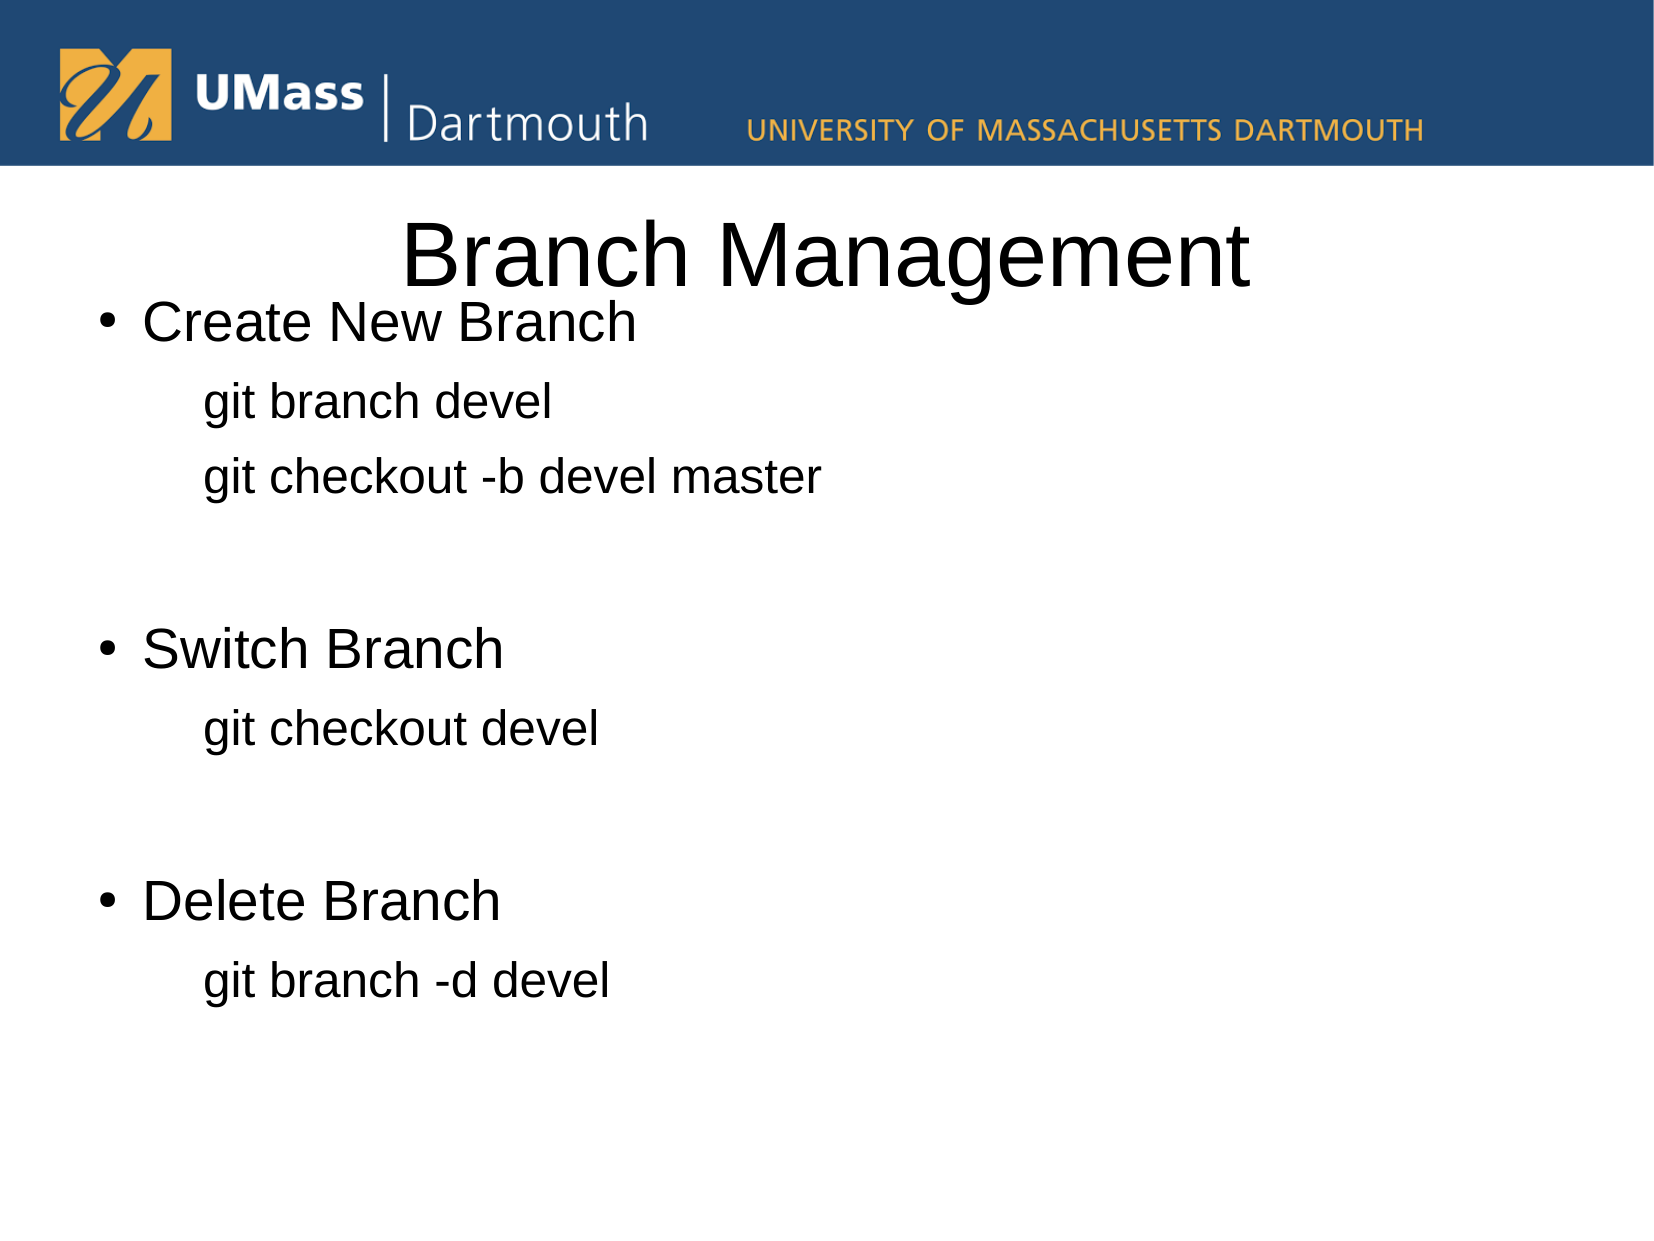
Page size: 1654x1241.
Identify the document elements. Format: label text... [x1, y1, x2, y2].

title Branch Management [82, 180, 1571, 290]
picture [0, 0, 1654, 166]
list Create New Branch git branch devel git checkout -b devel master Switch Branch git checkout devel Delete Branch git branch -d devel [82, 290, 1571, 1010]
